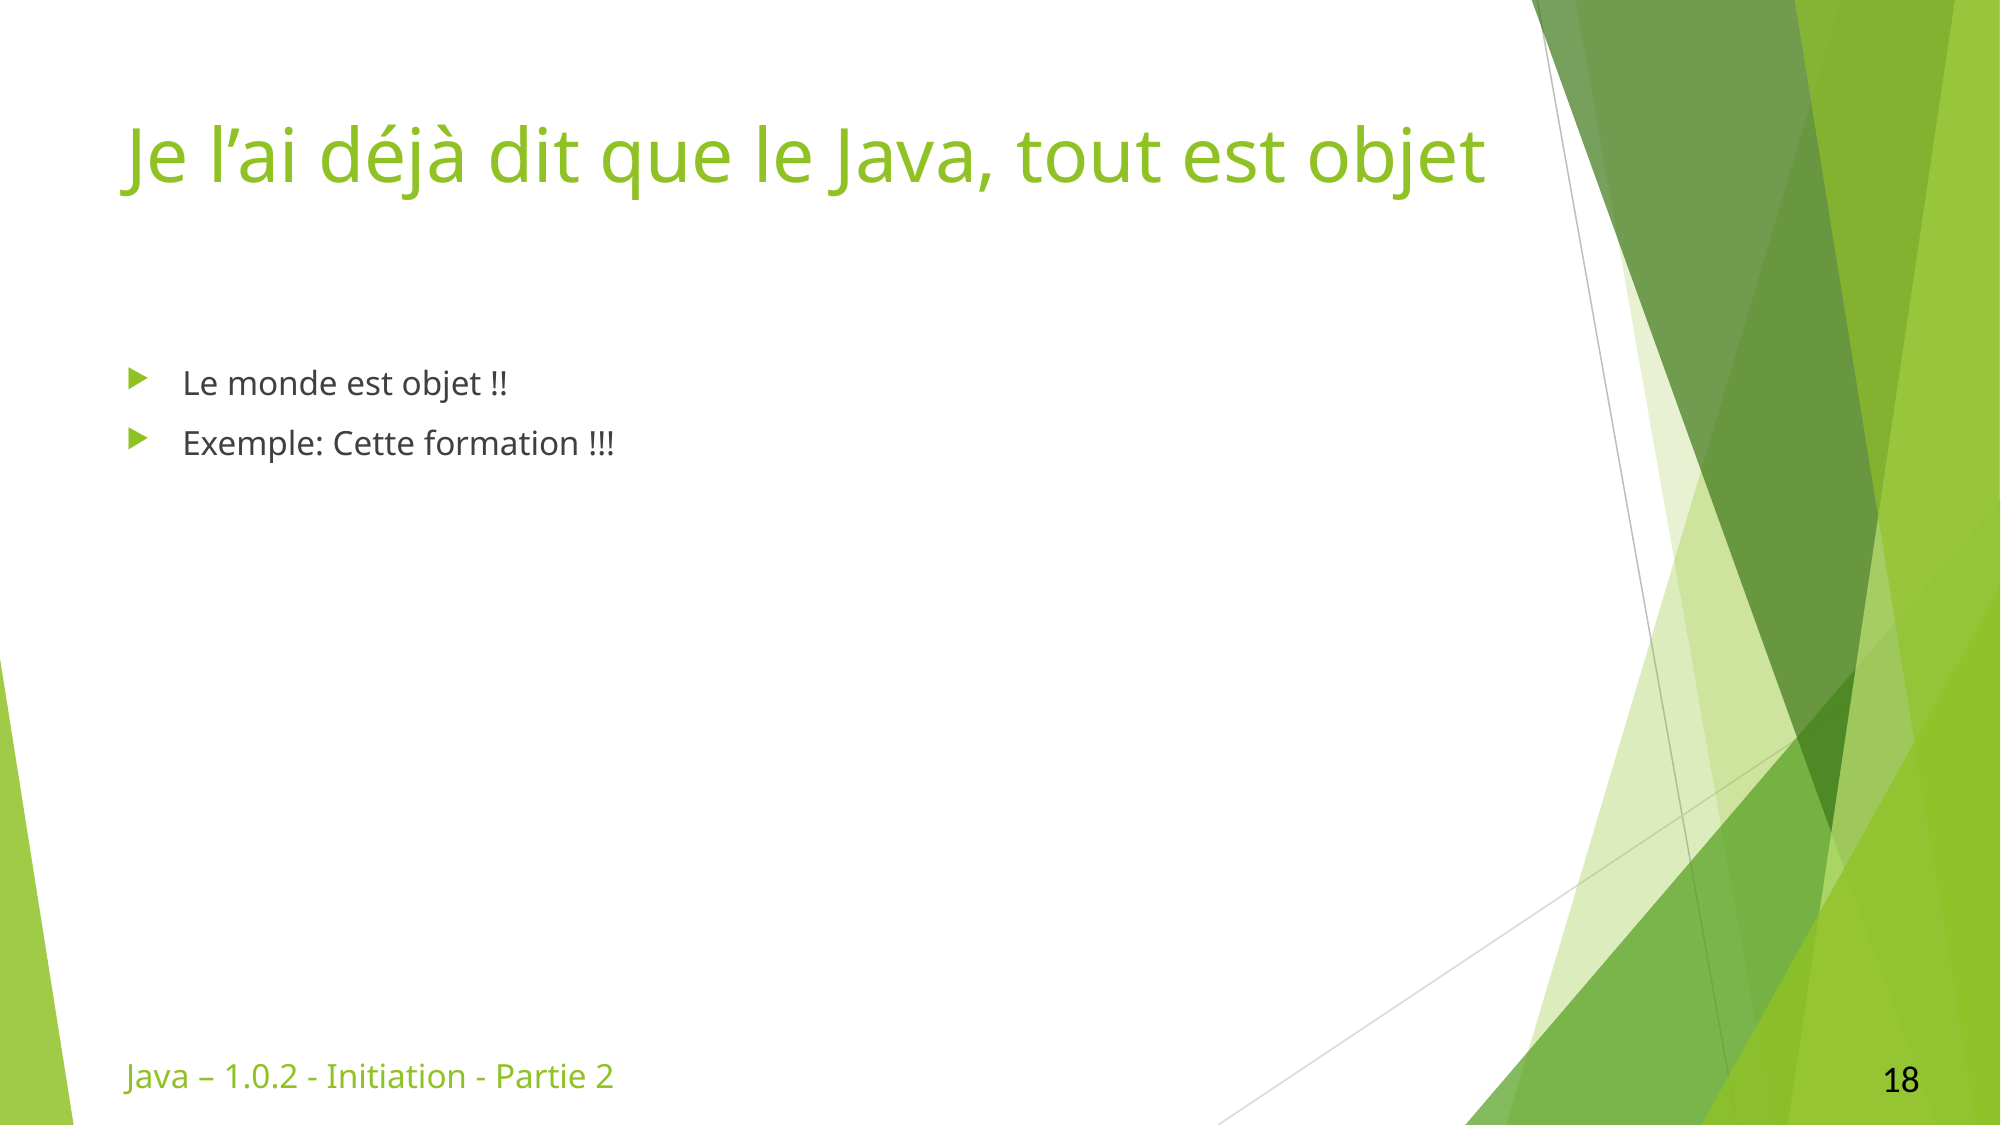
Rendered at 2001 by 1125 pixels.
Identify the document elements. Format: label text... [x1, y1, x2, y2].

title Je l’ai déjà dit que le Java, tout est objet [111, 99, 1522, 317]
list Le monde est objet !! Exemple: Cette formation !!! [111, 354, 1522, 1048]
text_box Java – 1.0.2 - Initiation - Partie 2 [111, 1047, 1094, 1109]
text_box [1866, 1047, 1979, 1108]
